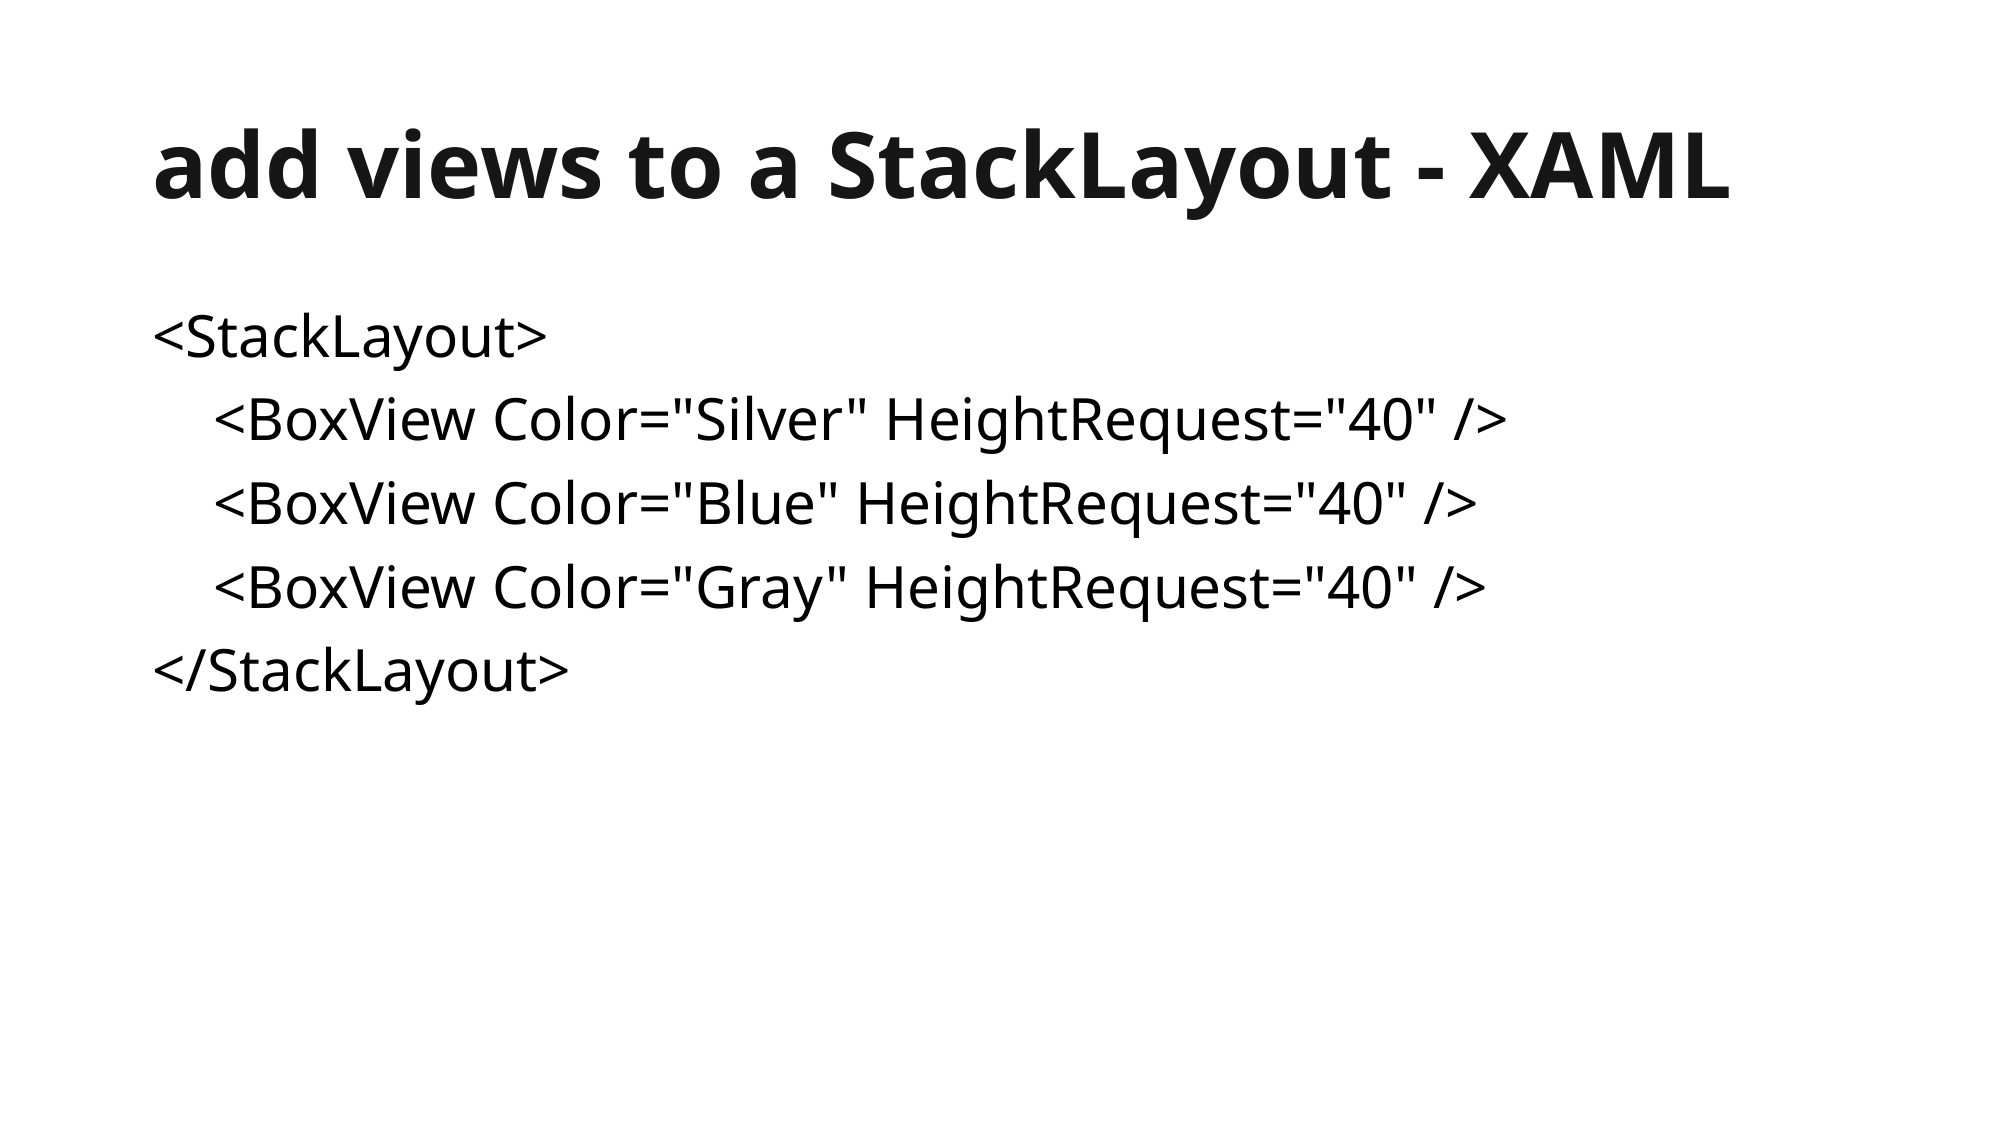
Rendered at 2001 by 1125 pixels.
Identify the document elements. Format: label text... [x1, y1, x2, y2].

list <StackLayout> <BoxView Color="Silver" HeightRequest="40" /> <BoxView Color="Blue" HeightRequest="40" /> <BoxView Color="Gray" HeightRequest="40" /> </StackLayout> [137, 299, 1863, 1014]
title add views to a StackLayout - XAML [137, 59, 1863, 278]
